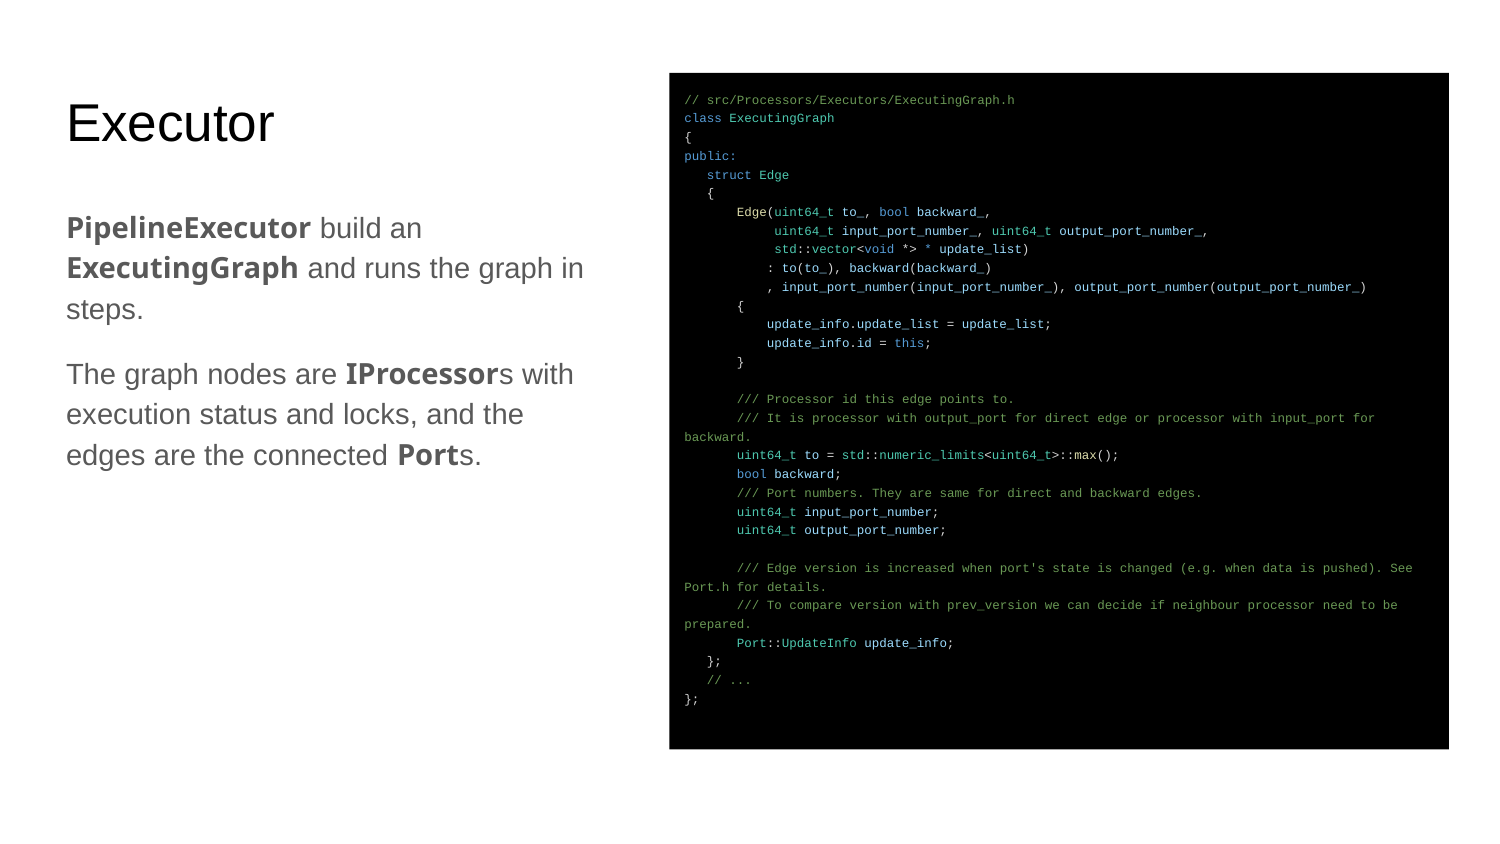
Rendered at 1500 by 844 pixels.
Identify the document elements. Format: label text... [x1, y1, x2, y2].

list PipelineExecutor build an ExecutingGraph and runs the graph in steps. The graph nodes are IProcessors with execution status and locks, and the edges are the connected Ports. [51, 189, 603, 750]
list // src/Processors/Executors/ExecutingGraph.h class ExecutingGraph { public: struct Edge { Edge(uint64_t to_, bool backward_, uint64_t input_port_number_, uint64_t output_port_number_, std::vector<void *> * update_list) : to(to_), backward(backward_) , input_port_number(input_port_number_), output_port_number(output_port_number_) { update_info.update_list = update_list; update_info.id = this; } /// Processor id this edge points to. /// It is processor with output_port for direct edge or processor with input_port for backward. uint64_t to = std::numeric_limits<uint64_t>::max(); bool backward; /// Port numbers. They are same for direct and backward edges. uint64_t input_port_number; uint64_t output_port_number; /// Edge version is increased when port's state is changed (e.g. when data is pushed). See Port.h for details. /// To compare version with prev_version we can decide if neighbour processor need to be prepared. Port::UpdateInfo update_info; }; // ... }; [669, 72, 1449, 750]
title Executor [51, 72, 669, 167]
